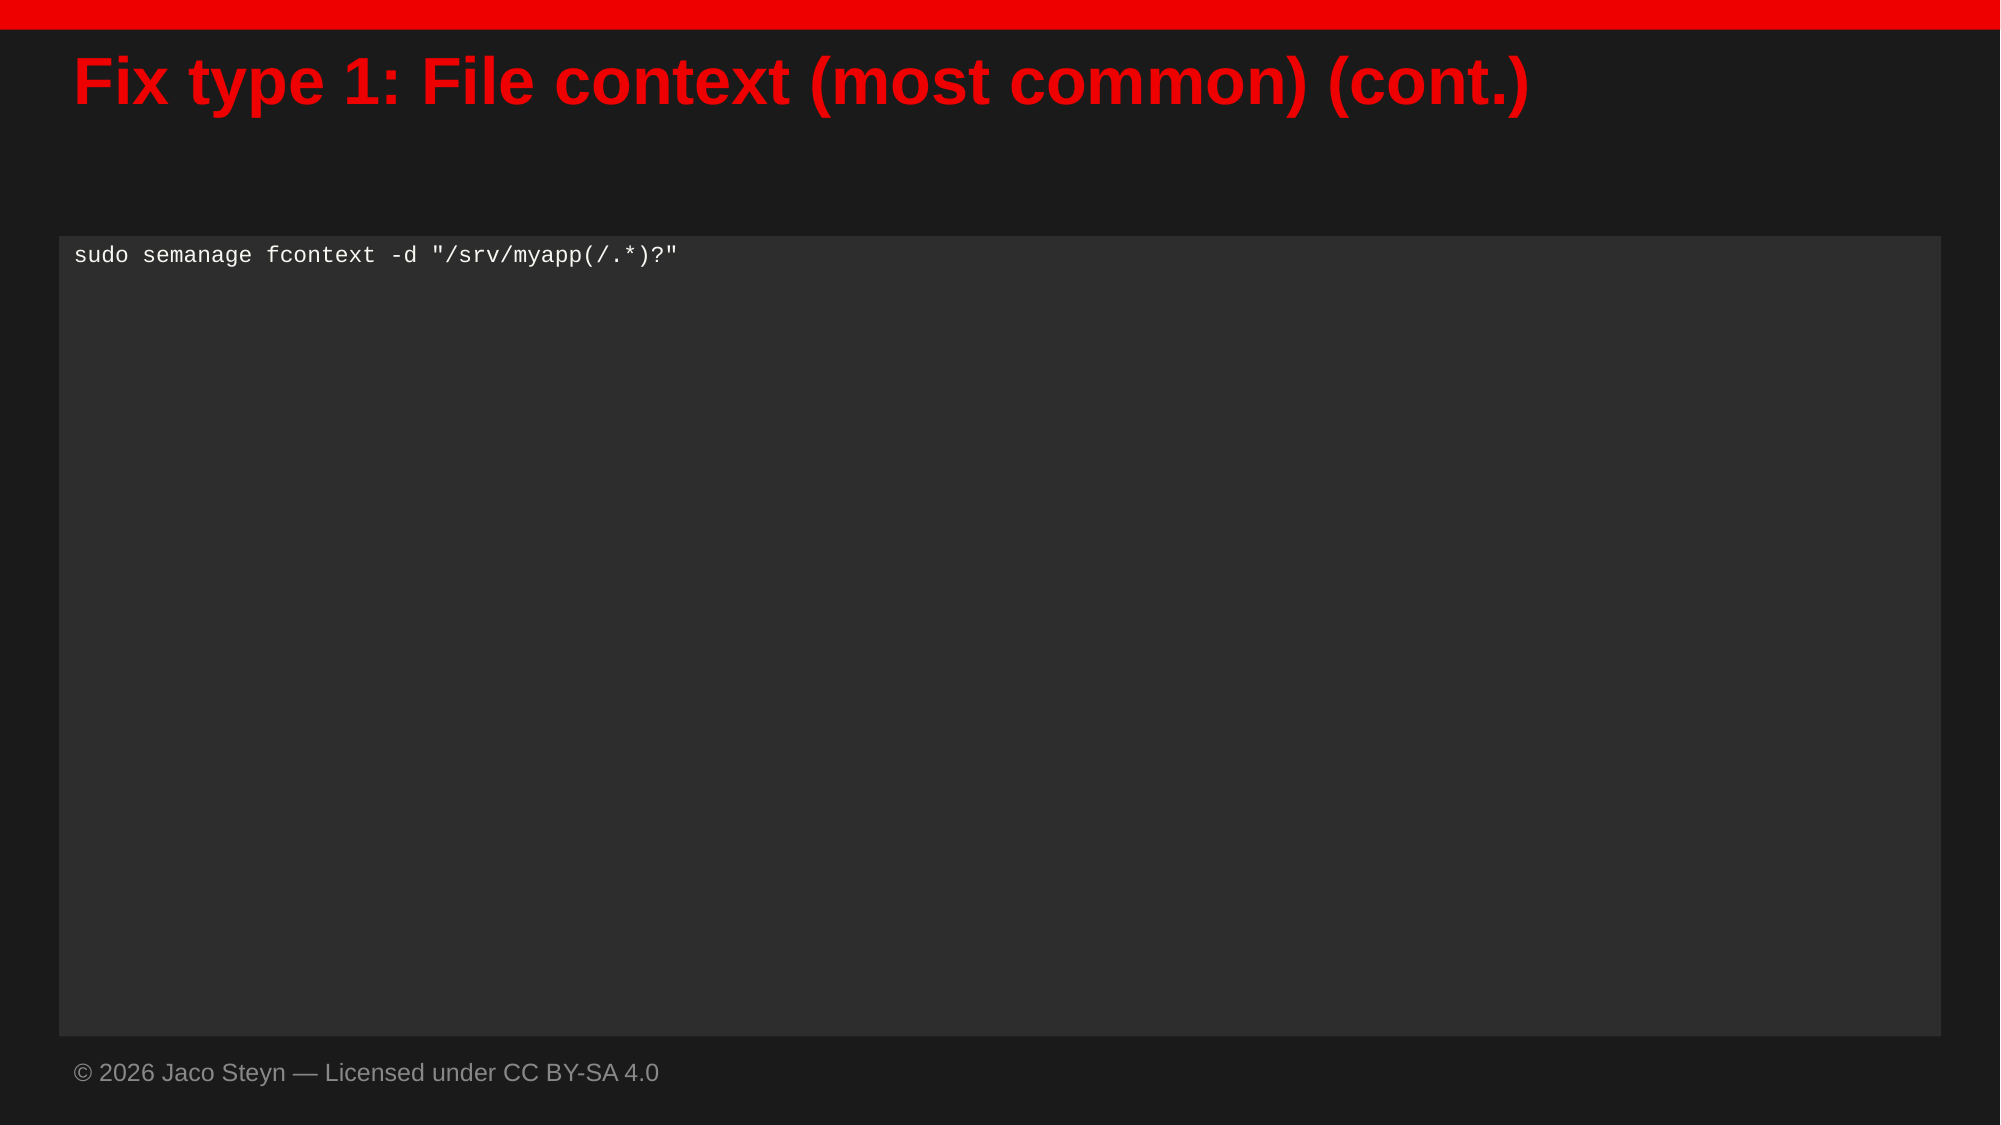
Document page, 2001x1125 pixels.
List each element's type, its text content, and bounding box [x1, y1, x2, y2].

text_box © 2026 Jaco Steyn — Licensed under CC BY-SA 4.0 [59, 1051, 1942, 1093]
text_box [0, 0, 2001, 30]
text_box Fix type 1: File context (most common) (cont.) [59, 36, 1942, 208]
text_box sudo semanage fcontext -d "/srv/myapp(/.*)?" [59, 236, 1942, 1037]
